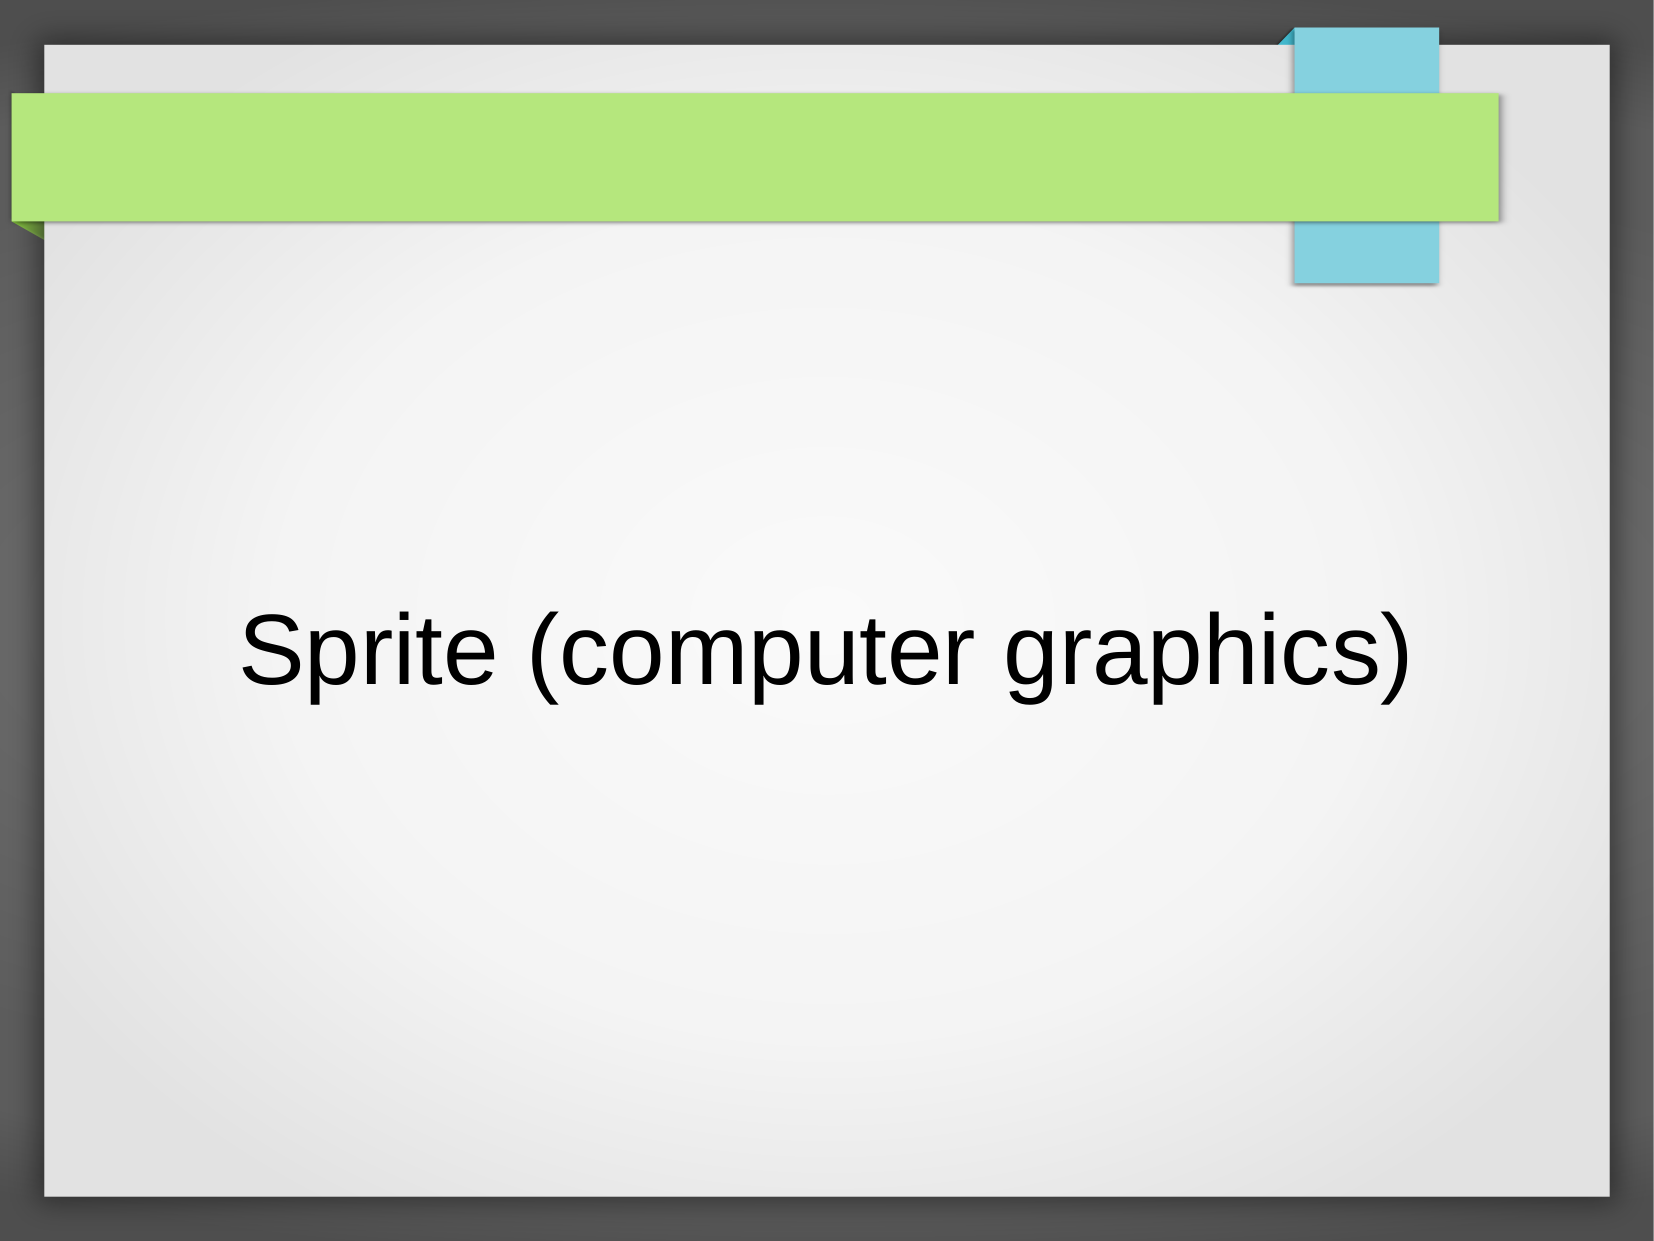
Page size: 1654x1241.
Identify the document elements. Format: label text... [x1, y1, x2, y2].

subtitle Sprite (computer graphics) [82, 290, 1571, 1010]
picture [0, 0, 1654, 1241]
